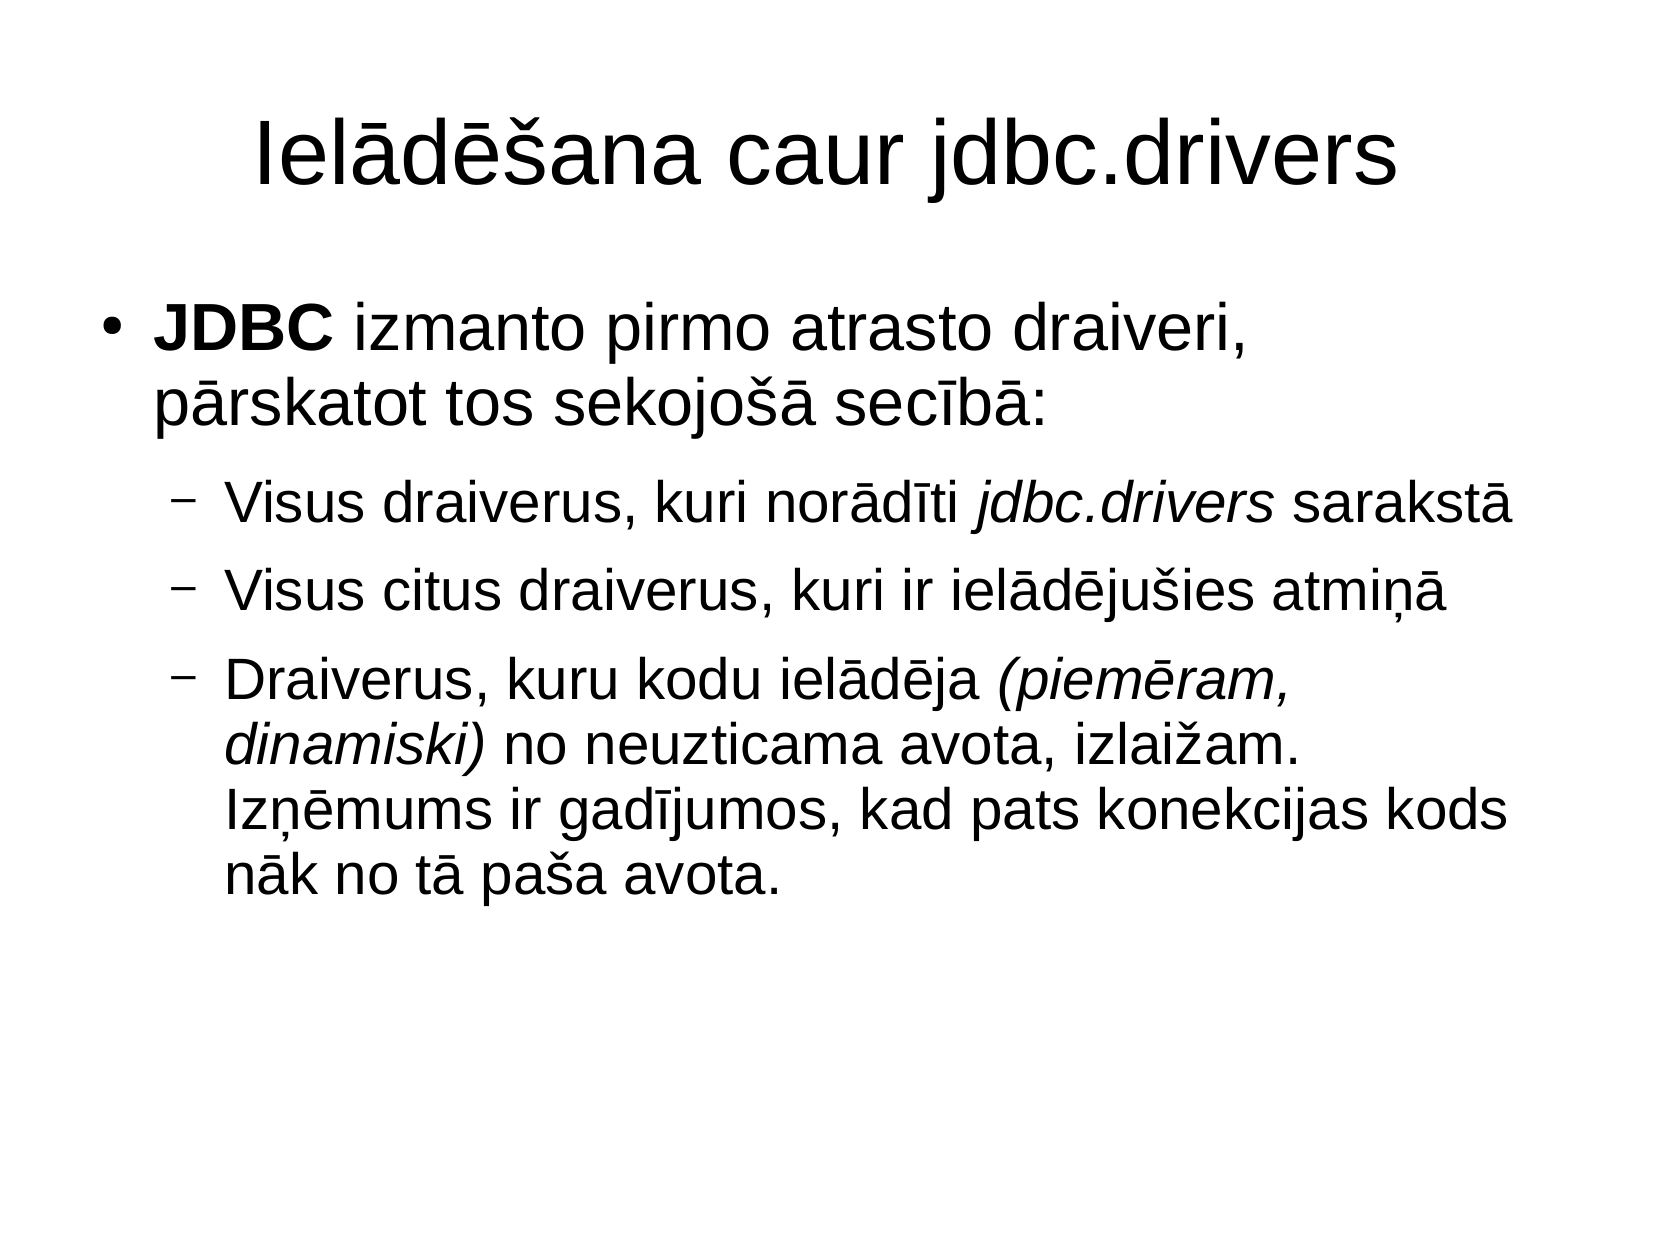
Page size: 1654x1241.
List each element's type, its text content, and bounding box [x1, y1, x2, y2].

title Ielādēšana caur jdbc.drivers [82, 49, 1571, 257]
list JDBC izmanto pirmo atrasto draiveri, pārskatot tos sekojošā secībā: Visus draiverus, kuri norādīti jdbc.drivers sarakstā Visus citus draiverus, kuri ir ielādējušies atmiņā Draiverus, kuru kodu ielādēja (piemēram, dinamiski) no neuzticama avota, izlaižam. Izņēmums ir gadījumos, kad pats konekcijas kods nāk no tā paša avota. [82, 290, 1538, 1010]
